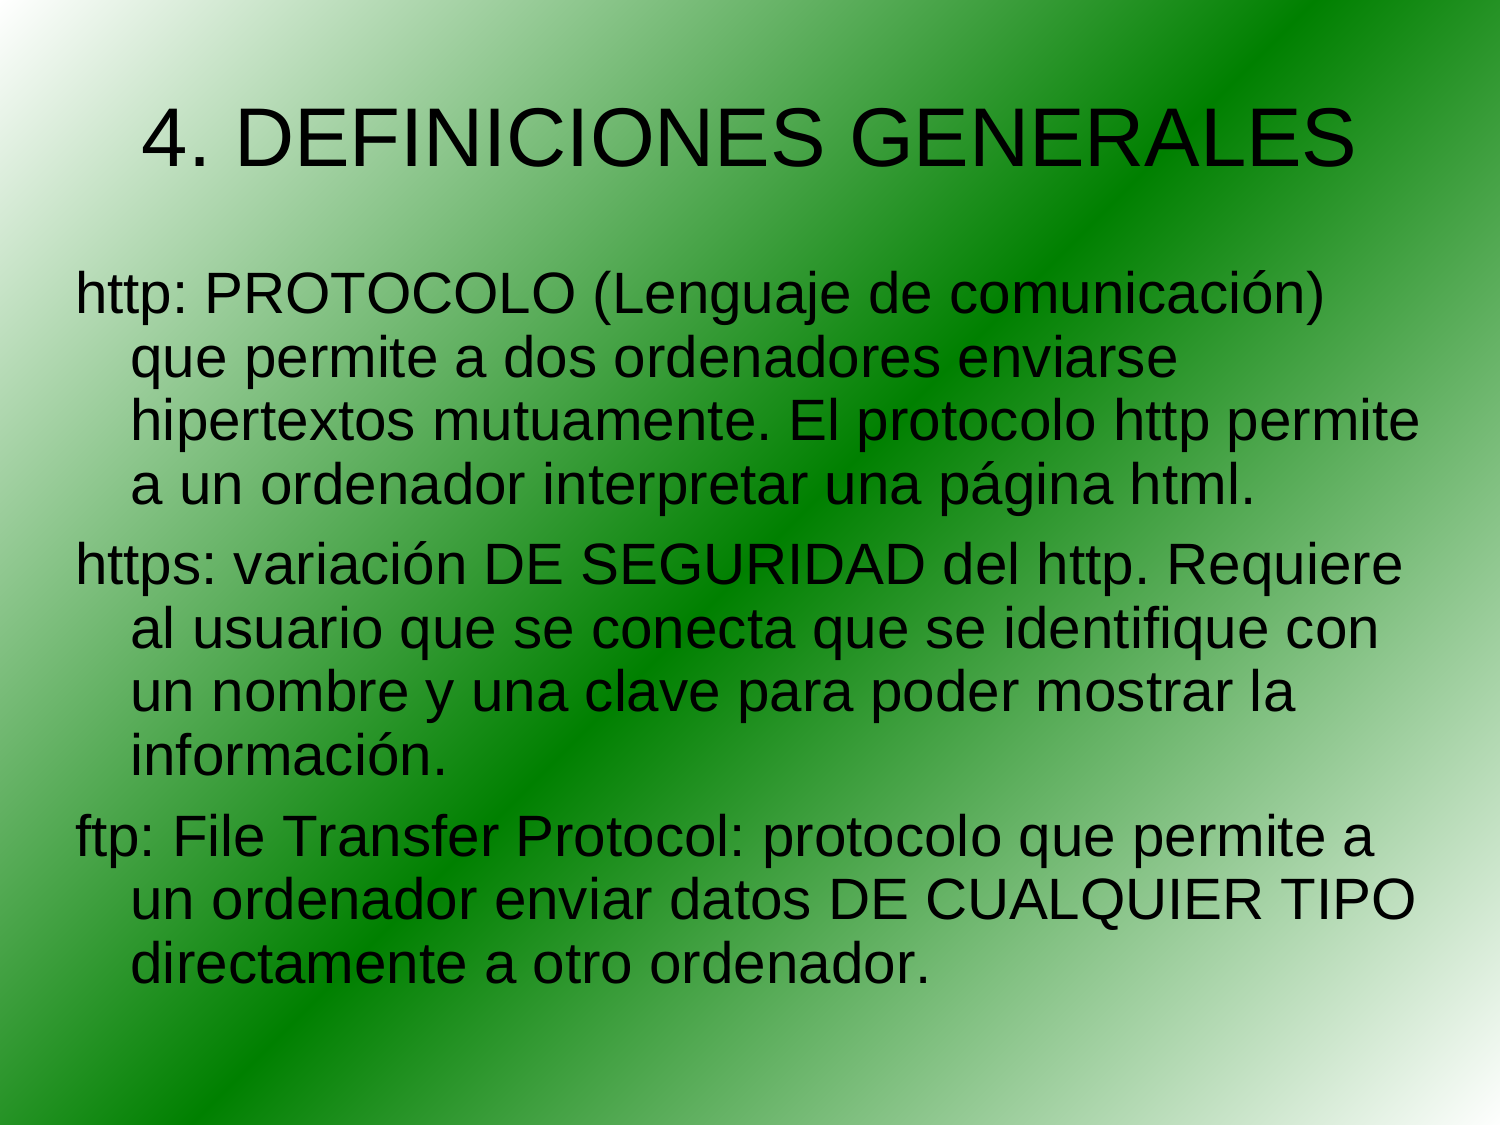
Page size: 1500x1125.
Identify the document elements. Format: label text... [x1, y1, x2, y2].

list http: PROTOCOLO (Lenguaje de comunicación) que permite a dos ordenadores enviarse hipertextos mutuamente. El protocolo http permite a un ordenador interpretar una página html. https: variación DE SEGURIDAD del http. Requiere al usuario que se conecta que se identifique con un nombre y una clave para poder mostrar la información. ftp: File Transfer Protocol: protocolo que permite a un ordenador enviar datos DE CUALQUIER TIPO directamente a otro ordenador. [75, 262, 1425, 1079]
title 4. DEFINICIONES GENERALES [75, 28, 1425, 249]
